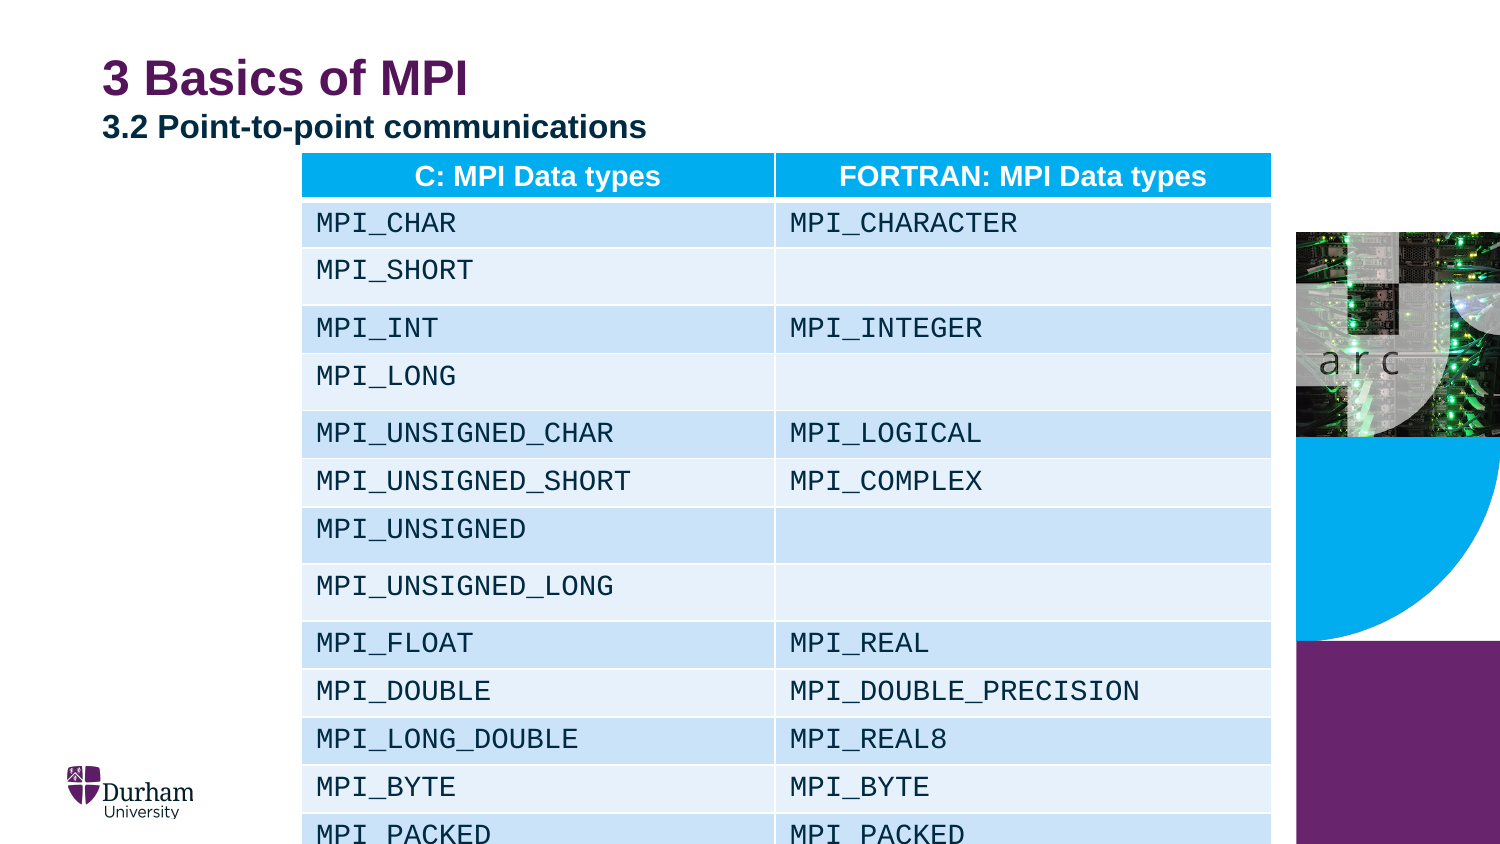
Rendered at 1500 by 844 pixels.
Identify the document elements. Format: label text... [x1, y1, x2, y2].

text_box [1296, 640, 1500, 844]
table_cell MPI_LONG [302, 354, 774, 410]
table_header C: MPI Data types [302, 153, 774, 197]
picture [1296, 232, 1500, 436]
table_cell MPI_PACKED [776, 814, 1271, 844]
table_cell MPI_LOGICAL [776, 411, 1271, 458]
table_cell MPI_REAL8 [776, 718, 1271, 764]
table_cell MPI_FLOAT [302, 622, 774, 668]
table_cell MPI_DOUBLE_PRECISION [776, 670, 1271, 716]
table_cell MPI_CHARACTER [776, 203, 1271, 247]
table_cell MPI_CHAR [302, 203, 774, 247]
table_cell [776, 354, 1271, 410]
table_cell [776, 508, 1271, 563]
title 3 Basics of MPI 3.2 Point-to-point communications [101, 45, 1399, 187]
picture [67, 766, 193, 819]
table_cell MPI_UNSIGNED_LONG [302, 565, 774, 620]
table_cell MPI_SHORT [302, 249, 774, 304]
table_cell MPI_LONG_DOUBLE [302, 718, 774, 764]
table_cell MPI_INT [302, 306, 774, 353]
table_cell MPI_BYTE [776, 766, 1271, 812]
table_cell MPI_PACKED [302, 814, 774, 844]
table_cell [776, 249, 1271, 304]
table_cell MPI_UNSIGNED_CHAR [302, 411, 774, 458]
table_cell MPI_UNSIGNED [302, 508, 774, 563]
picture [1332, 467, 1500, 640]
table_cell MPI_UNSIGNED_SHORT [302, 459, 774, 506]
table_cell MPI_BYTE [302, 766, 774, 812]
table_cell MPI_COMPLEX [776, 459, 1271, 506]
table_cell MPI_DOUBLE [302, 670, 774, 716]
table_header FORTRAN: MPI Data types [776, 153, 1271, 197]
table_cell MPI_INTEGER [776, 306, 1271, 353]
table_cell [776, 565, 1271, 620]
table_cell MPI_REAL [776, 622, 1271, 668]
